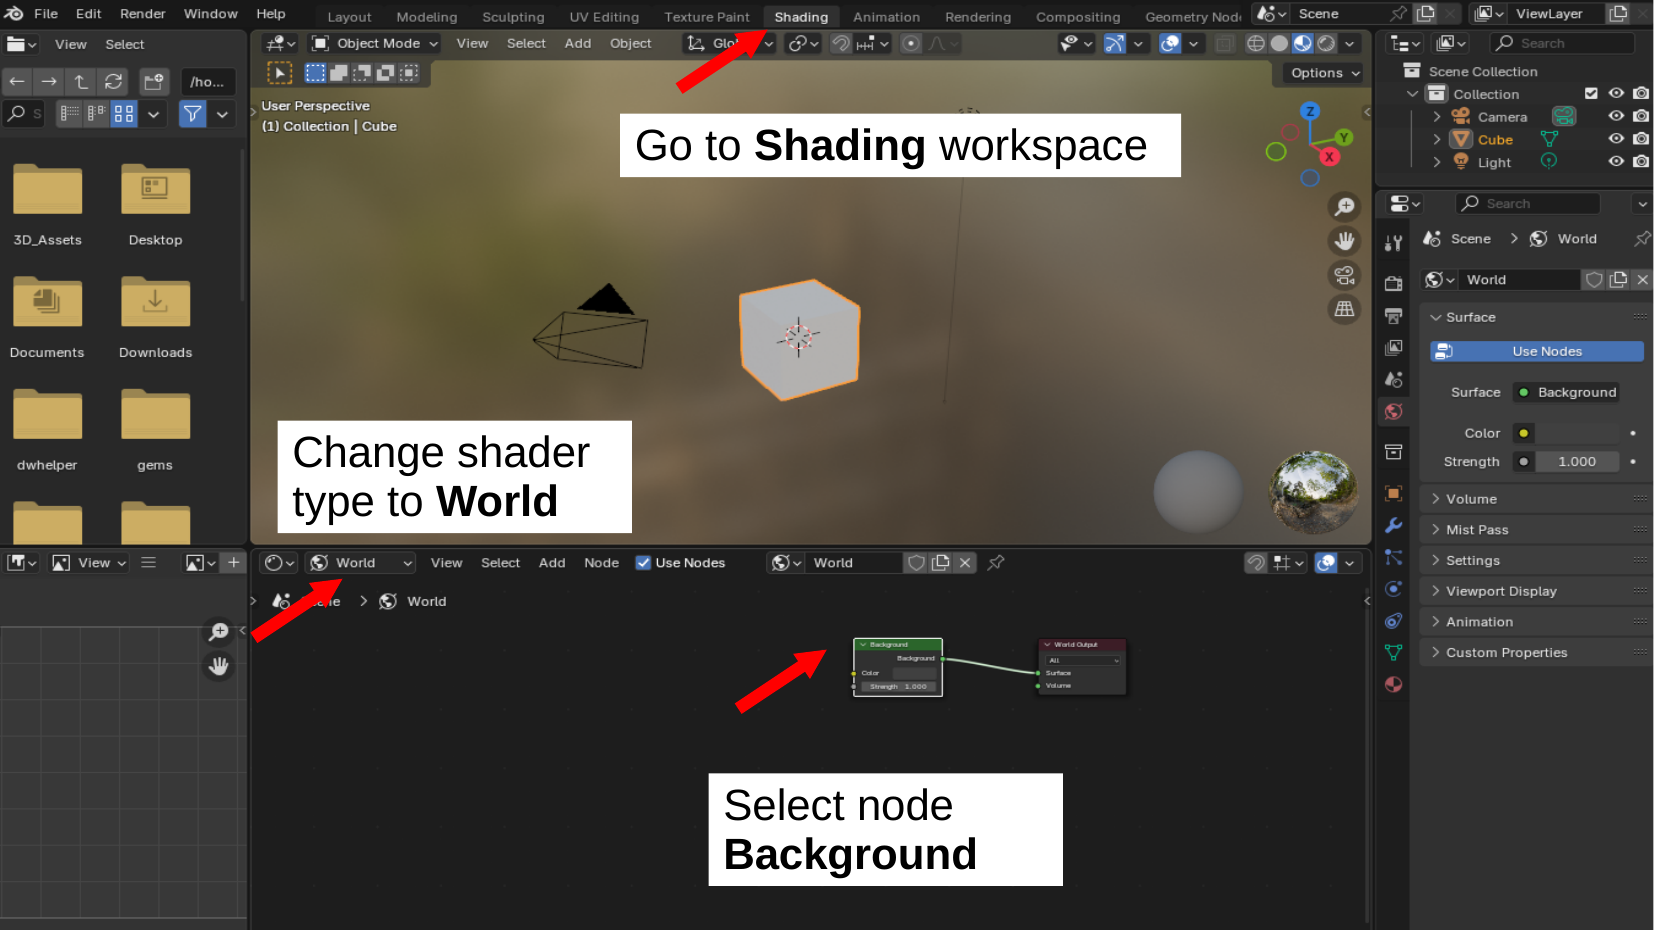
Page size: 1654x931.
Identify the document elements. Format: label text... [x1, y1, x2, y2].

text_box Go to Shading workspace [620, 113, 1182, 178]
picture [0, 0, 1654, 930]
text_box Select node Background [708, 773, 1063, 886]
text_box Change shader type to World [277, 420, 632, 534]
